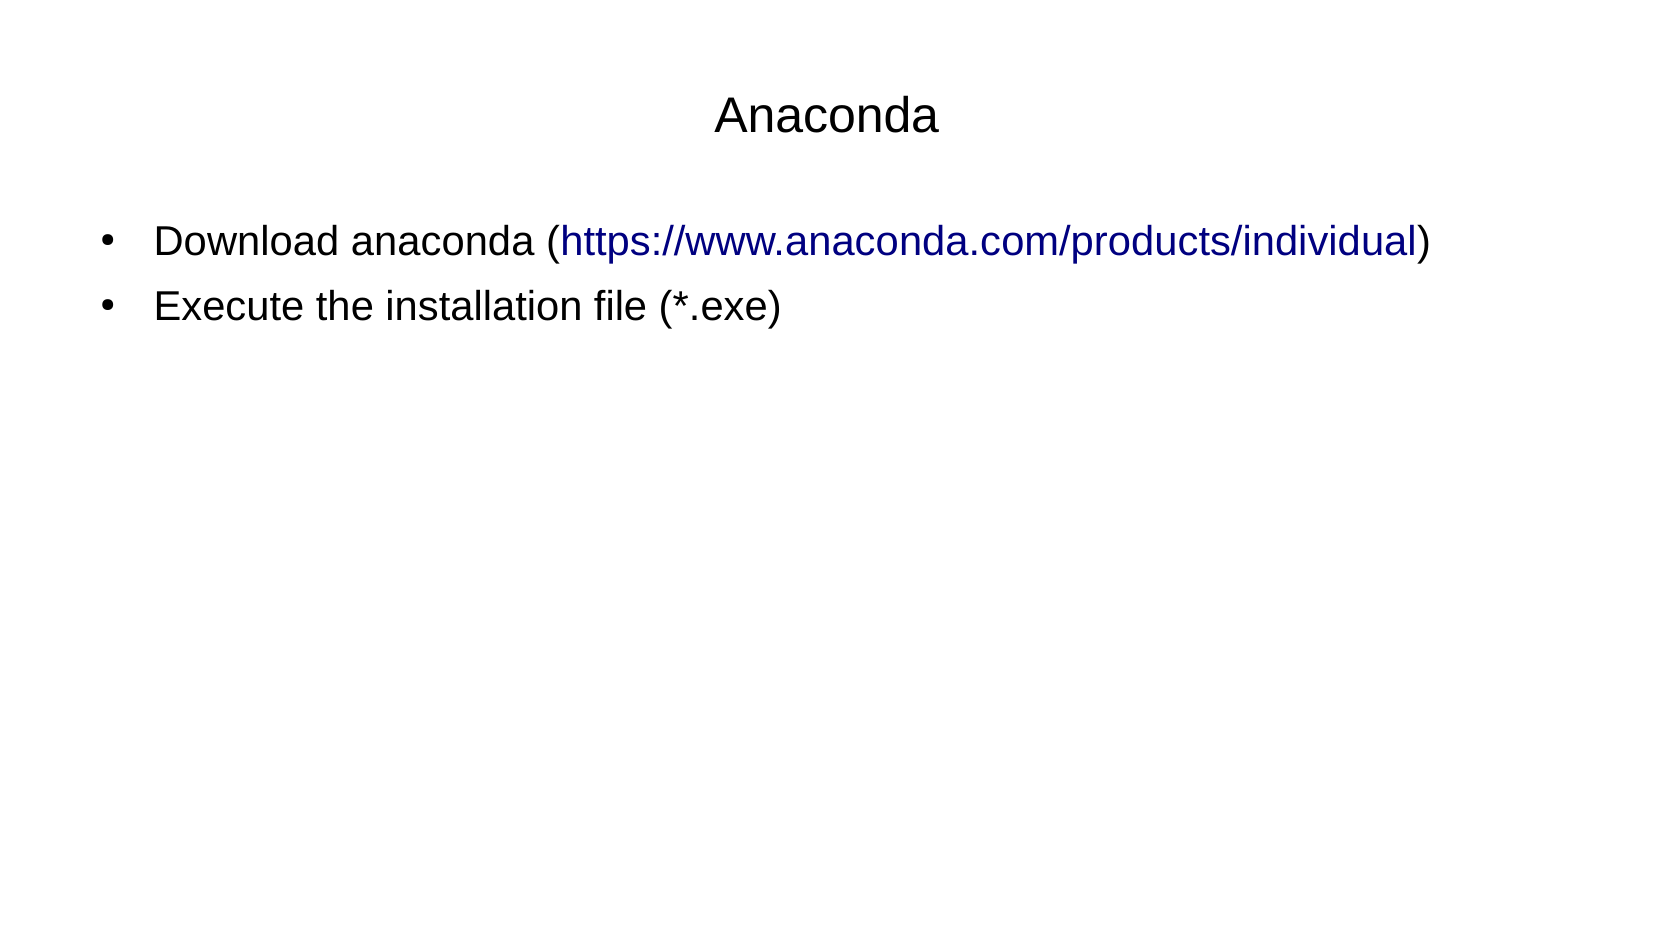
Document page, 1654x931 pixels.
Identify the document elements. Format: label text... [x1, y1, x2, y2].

title Anaconda [82, 37, 1571, 193]
list Download anaconda (https://www.anaconda.com/products/individual) Execute the installation file (*.exe) [82, 217, 1571, 758]
